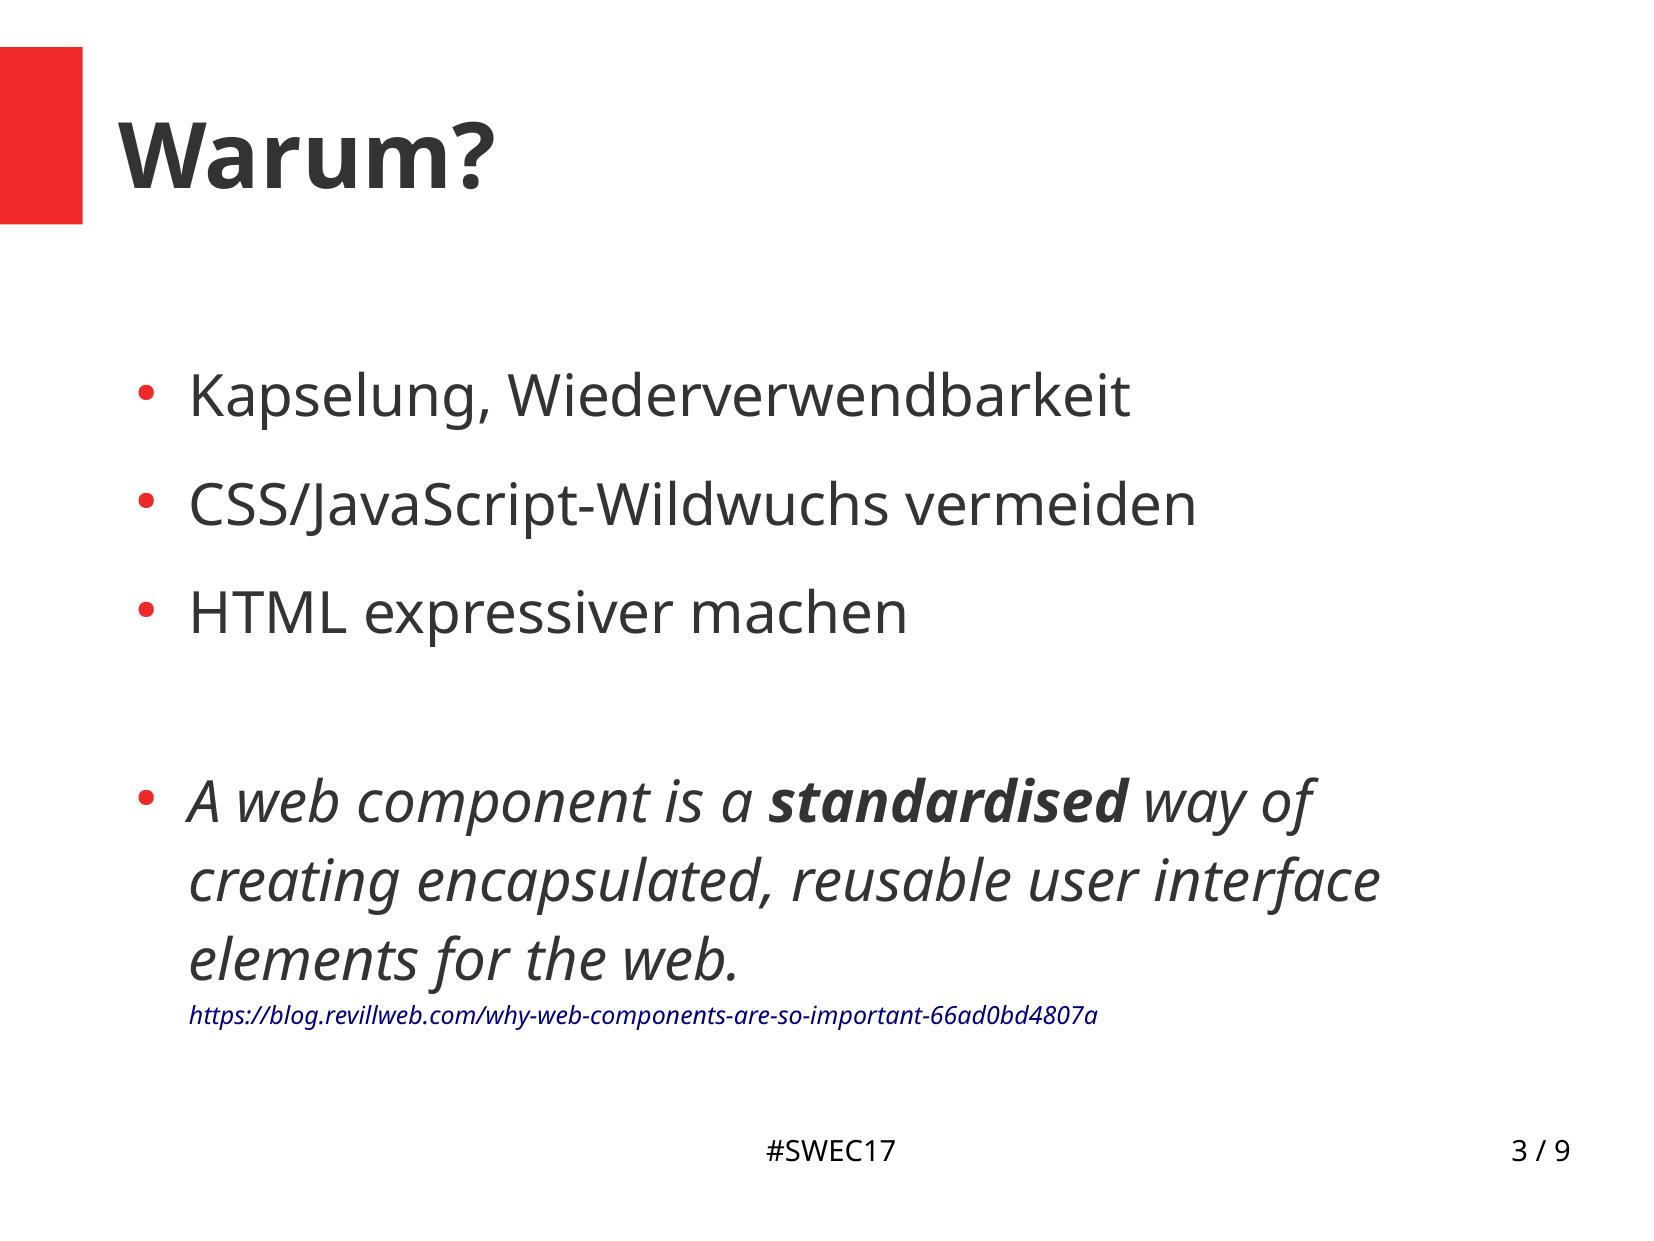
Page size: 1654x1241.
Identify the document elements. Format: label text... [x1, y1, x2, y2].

title Warum? [118, 49, 1571, 257]
list Kapselung, Wiederverwendbarkeit CSS/JavaScript-Wildwuchs vermeiden HTML expressiver machen A web component is a standardised way of creating encapsulated, reusable user interface elements for the web. https://blog.revillweb.com/why-web-components-are-so-important-66ad0bd4807a [118, 354, 1536, 1074]
